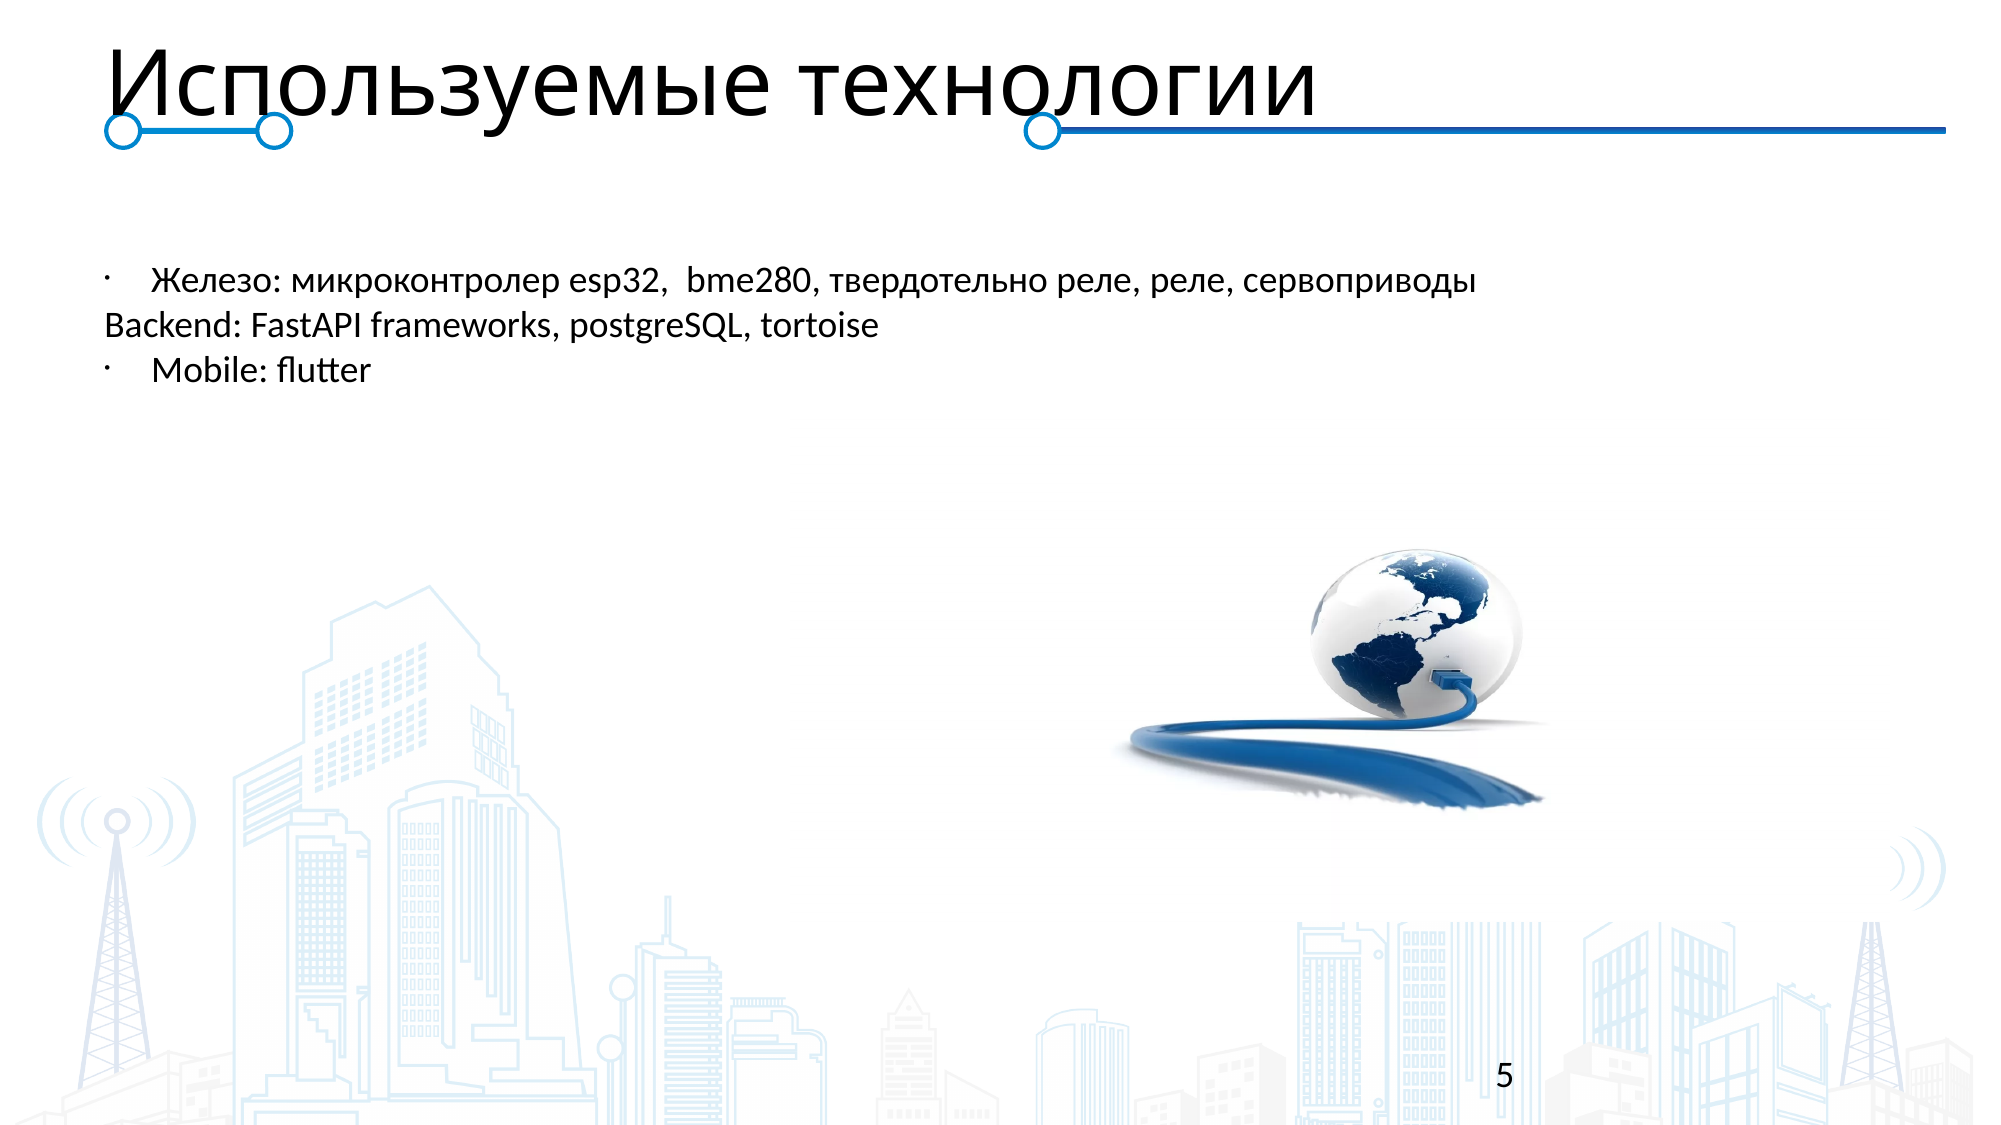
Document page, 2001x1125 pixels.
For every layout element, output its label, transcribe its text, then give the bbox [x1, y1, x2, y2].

text_box Железо: микроконтролер esp32, bme280, твердотельно реле, реле, сервоприводы Backend: FastAPI frameworks, postgreSQL, tortoise Mobile: flutter [89, 247, 1532, 398]
title Используемые технологии [89, 28, 1532, 95]
slide_number <номер> [1480, 1042, 1931, 1103]
picture [790, 410, 1890, 922]
